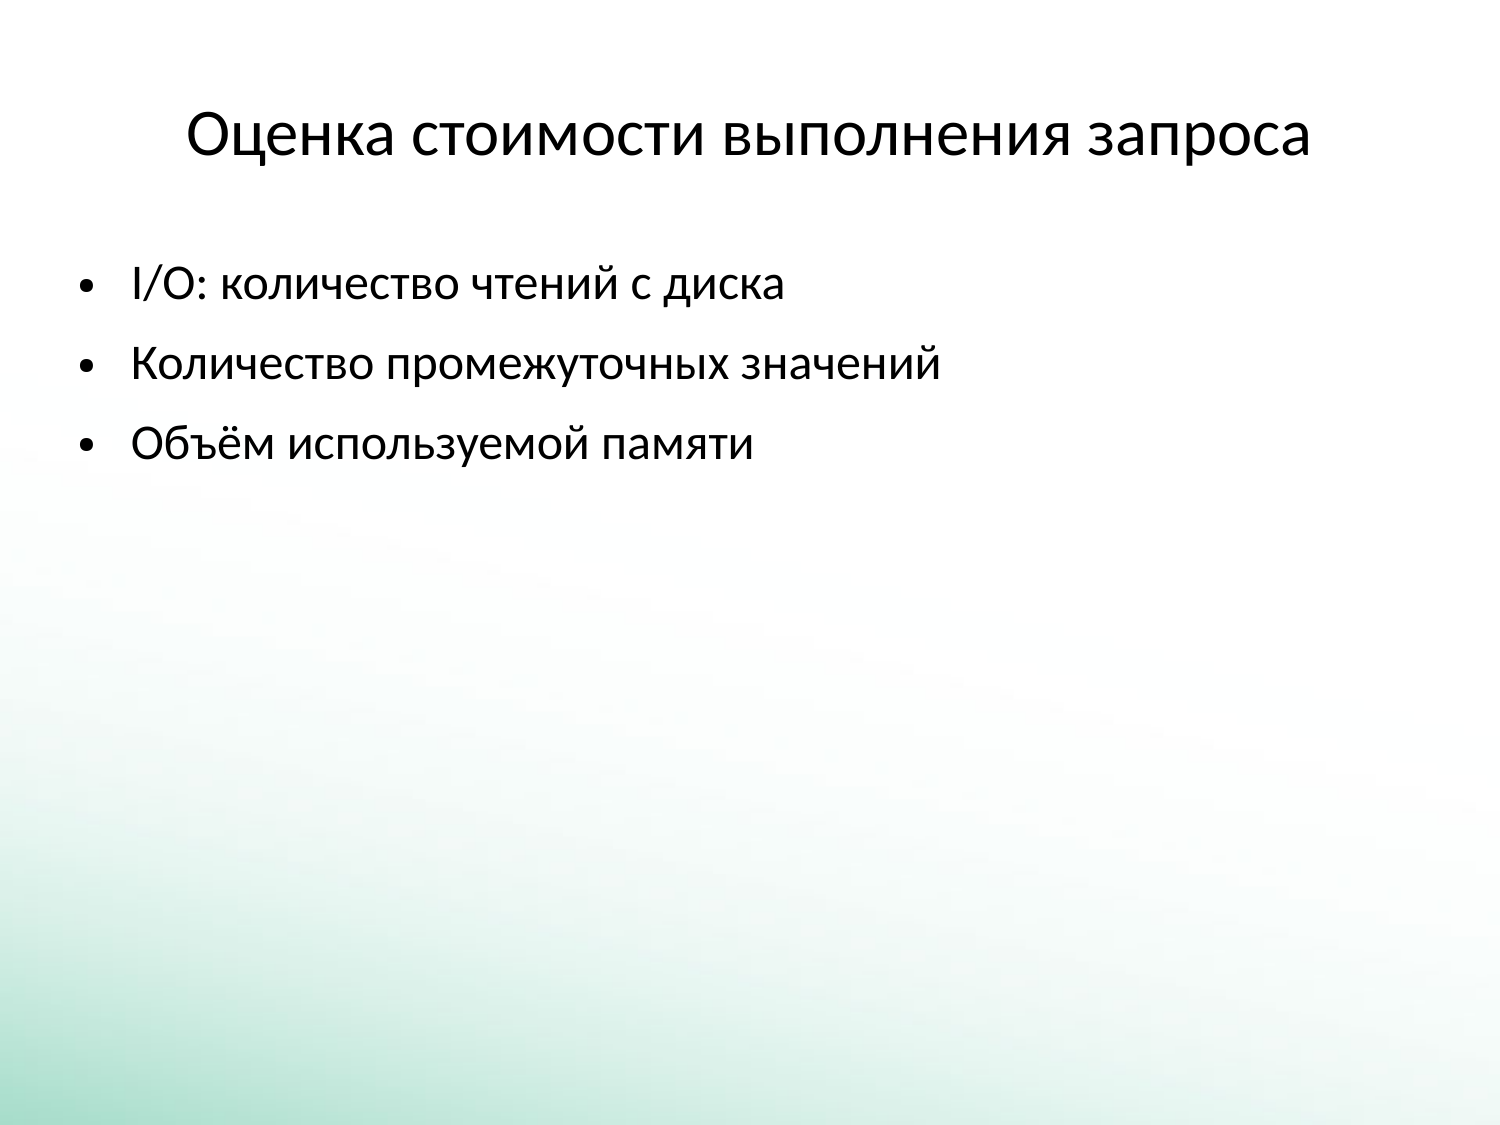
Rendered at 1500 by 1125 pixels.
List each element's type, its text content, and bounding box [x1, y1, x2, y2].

picture [0, 0, 1500, 1125]
title Оценка стоимости выполнения запроса [75, 45, 1425, 233]
list I/O: количество чтений с диска Количество промежуточных значений Объём используемой памяти [60, 262, 1411, 1005]
